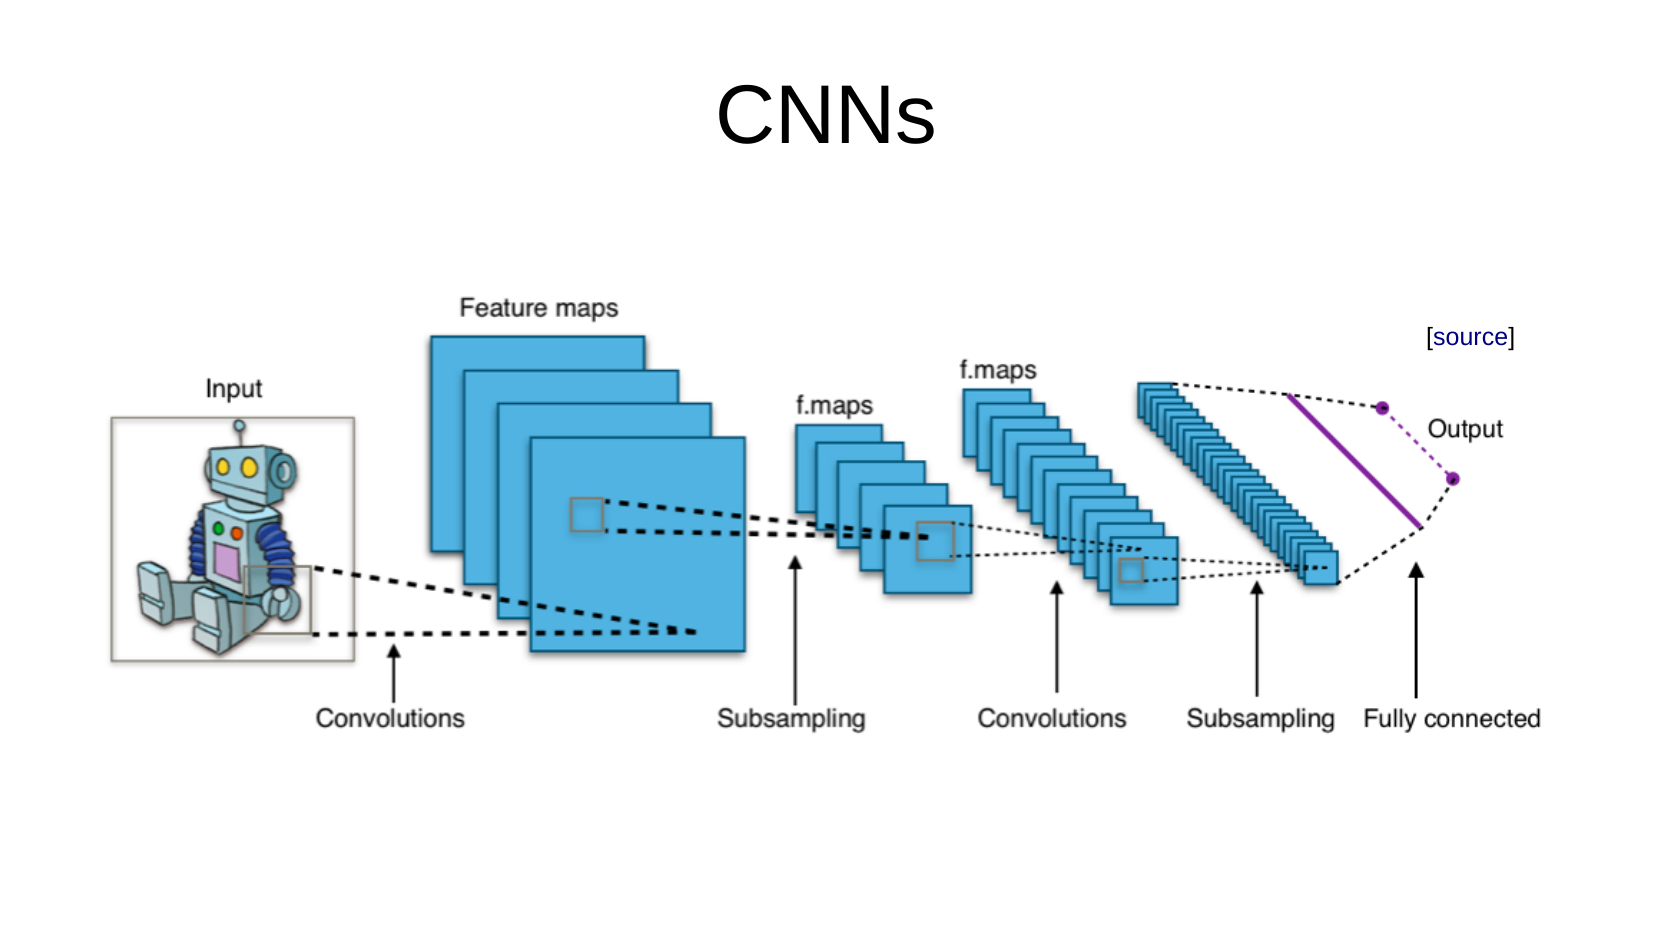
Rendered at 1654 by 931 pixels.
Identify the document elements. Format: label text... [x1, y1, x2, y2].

title CNNs [82, 37, 1571, 193]
picture [82, 284, 1571, 743]
text_box [source] [1245, 315, 1531, 358]
